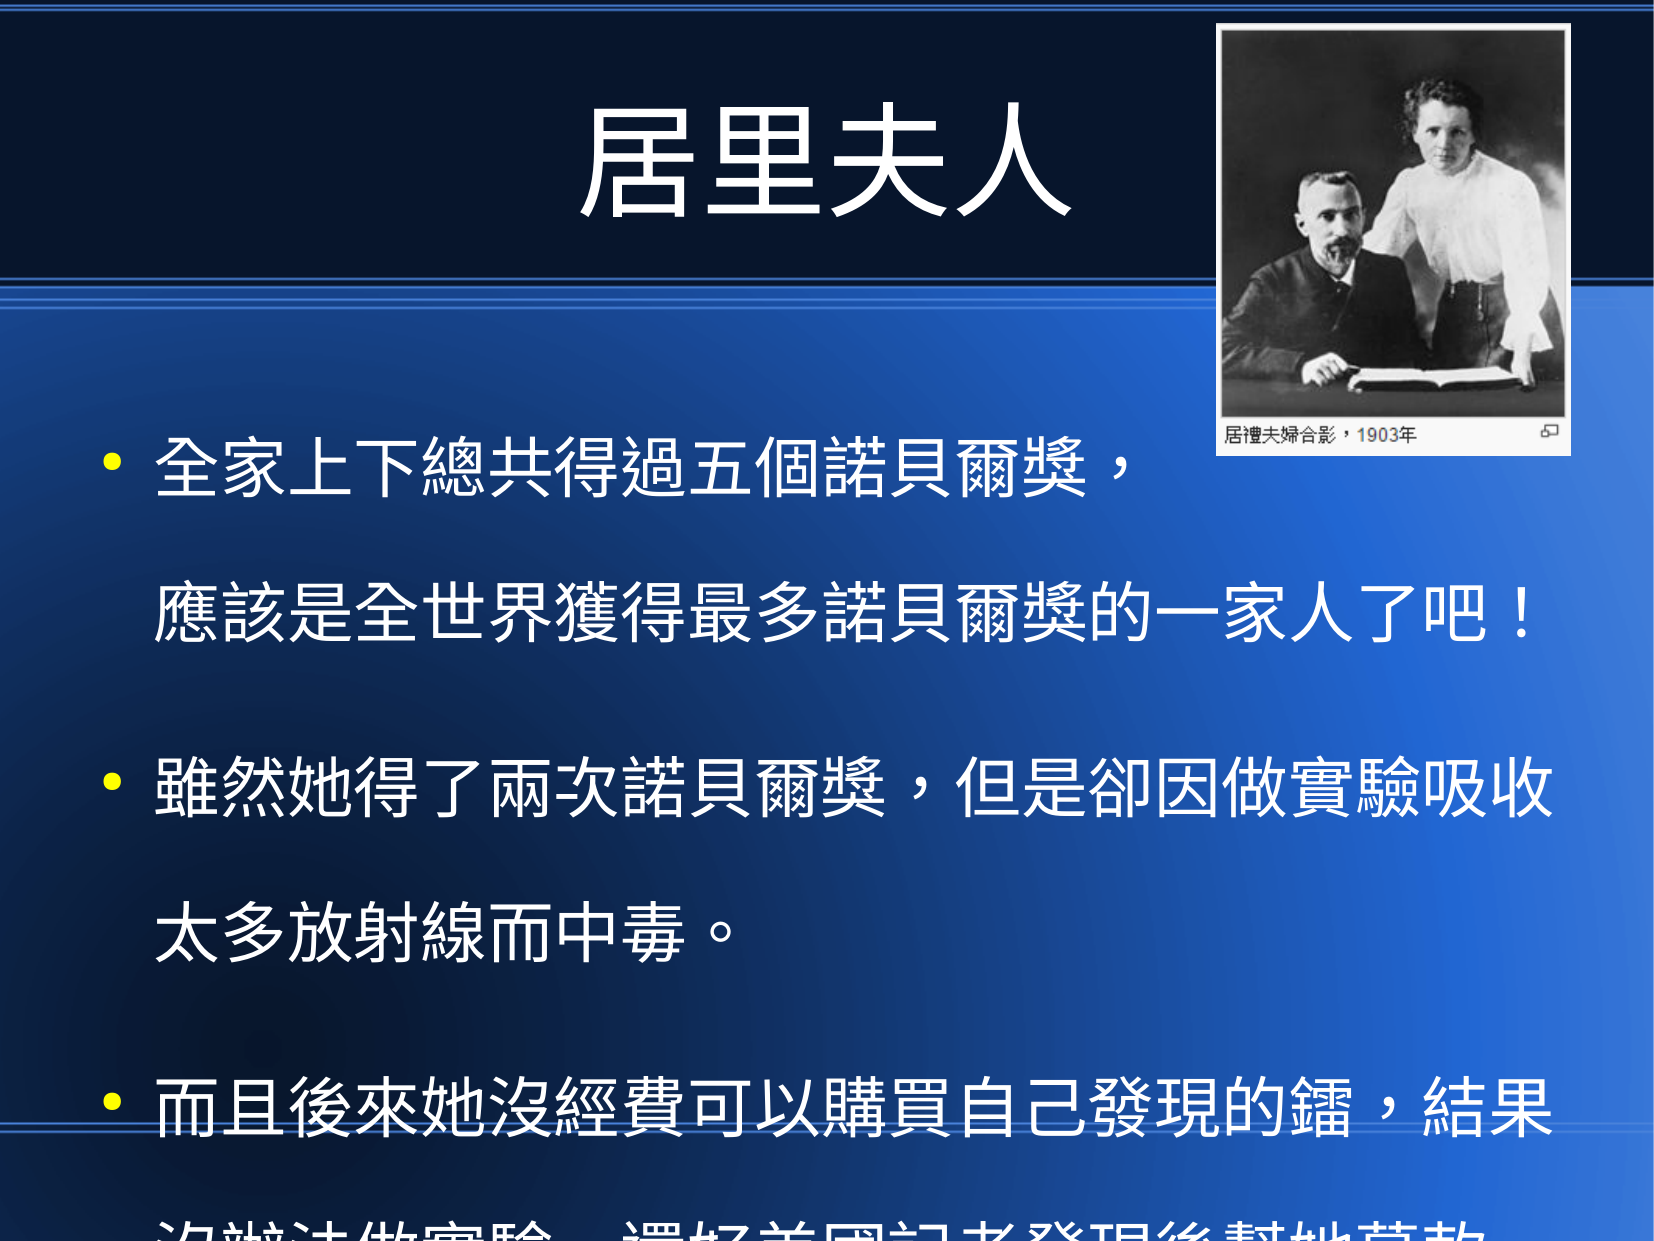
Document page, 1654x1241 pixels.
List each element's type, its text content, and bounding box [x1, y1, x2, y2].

picture [0, 0, 1654, 1241]
list 全家上下總共得過五個諾貝爾獎， 應該是全世界獲得最多諾貝爾獎的一家人了吧！ 雖然她得了兩次諾貝爾獎，但是卻因做實驗吸收太多放射線而中毒。 而且後來她沒經費可以購買自己發現的鐳，結果沒辦法做實驗，還好美國記者發現後幫她募款。 [82, 366, 1571, 1241]
title 居里夫人 [82, 49, 1216, 257]
